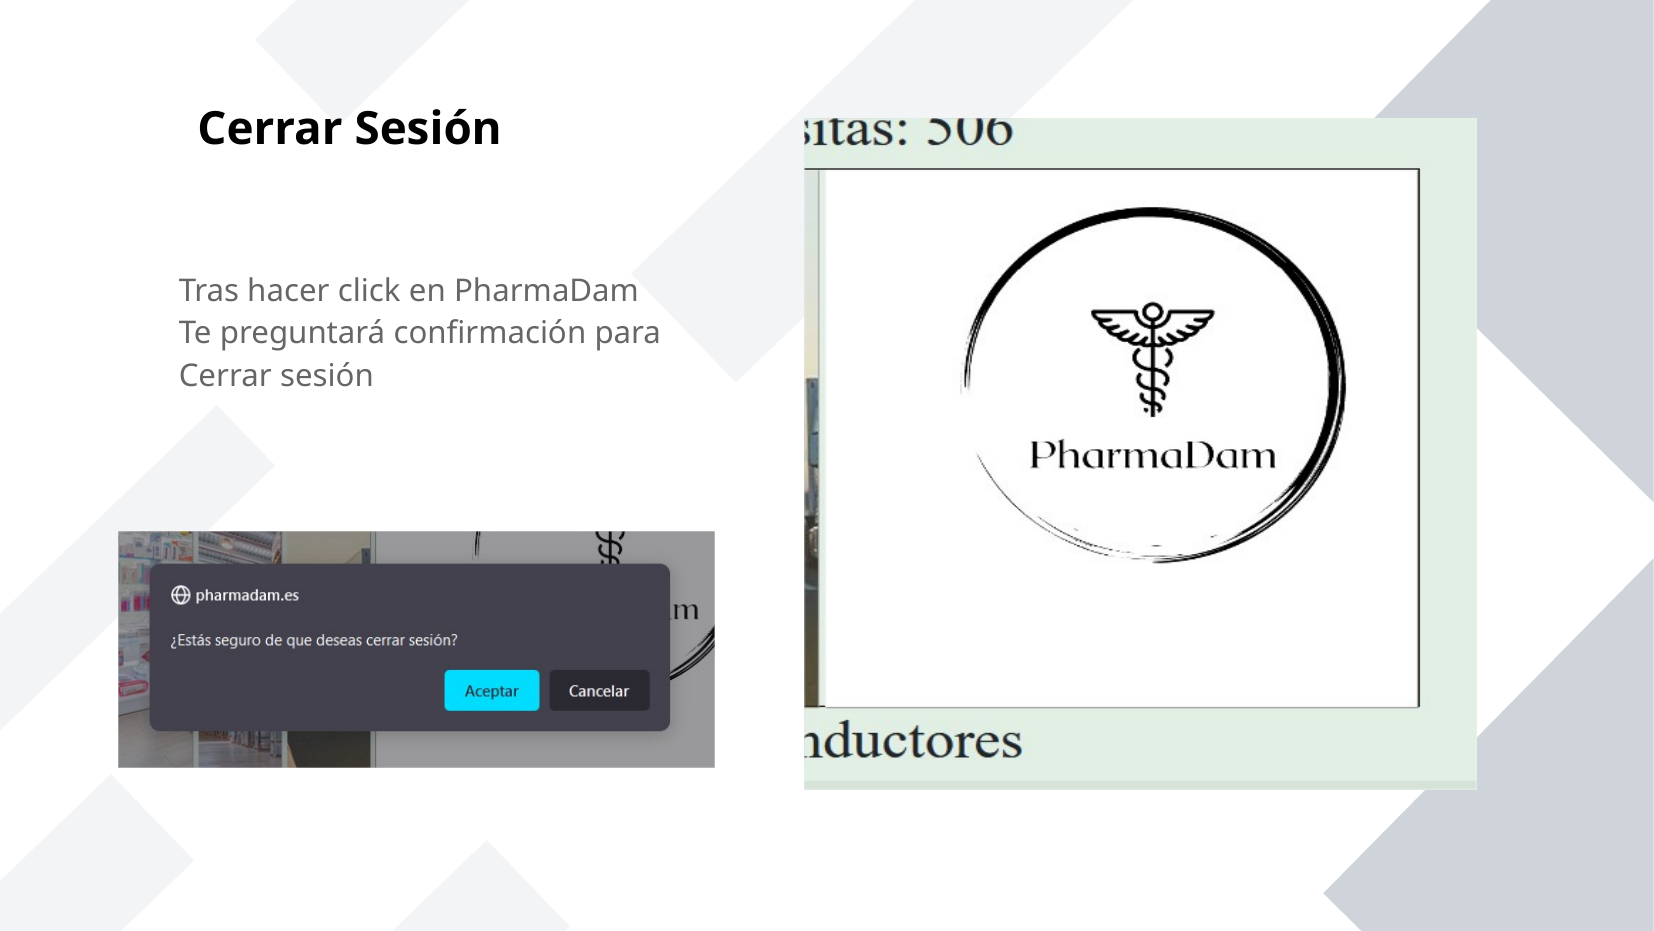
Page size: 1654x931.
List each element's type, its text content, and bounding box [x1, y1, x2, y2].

picture [804, 118, 1477, 790]
text_box Cerrar Sesión [182, 88, 768, 166]
text_box Tras hacer click en PharmaDam Te preguntará confirmación para Cerrar sesión [163, 260, 804, 532]
picture [118, 531, 715, 768]
